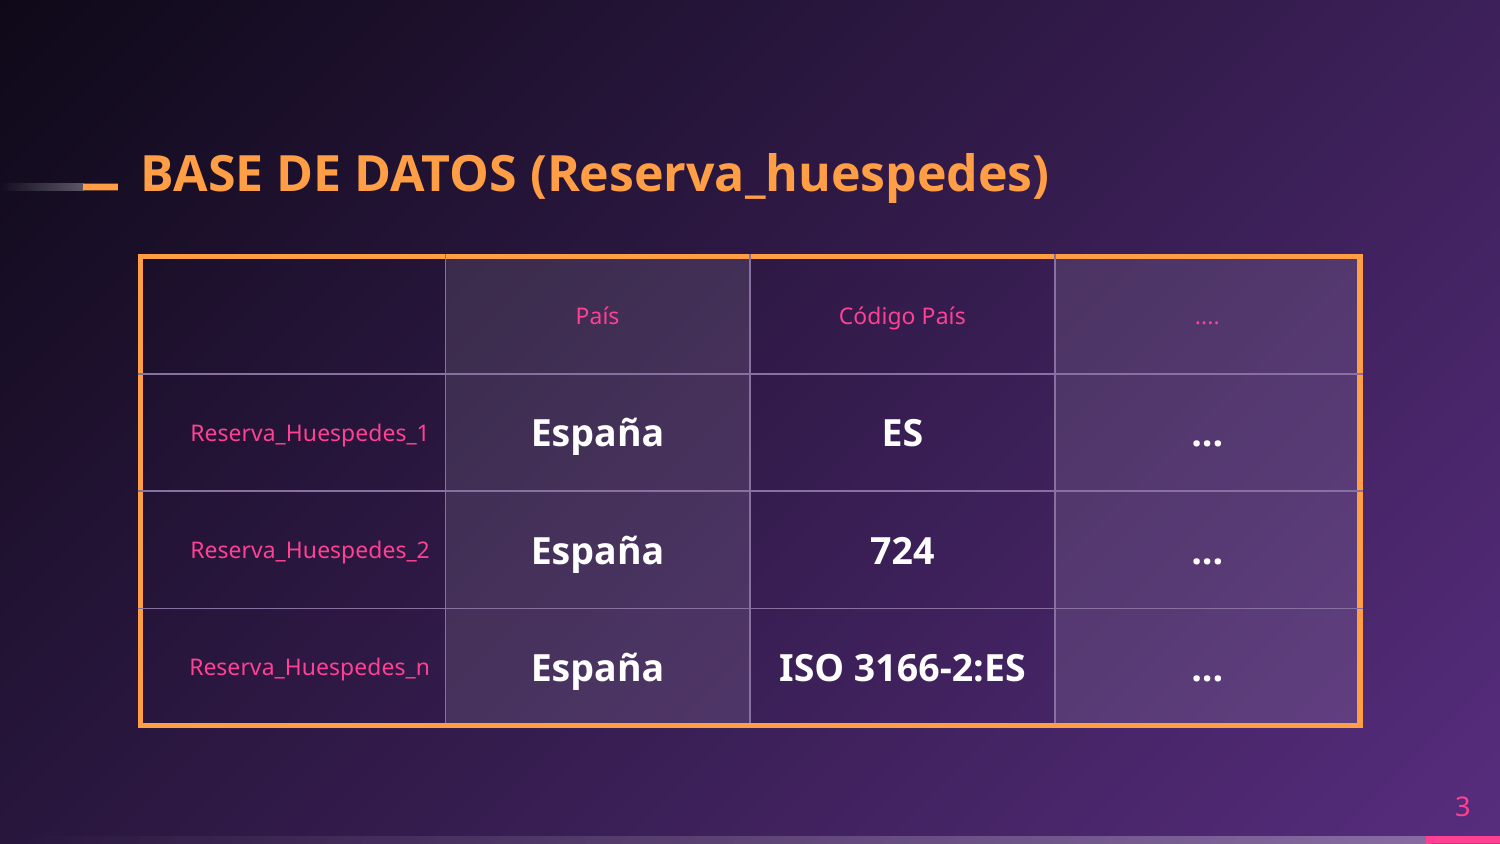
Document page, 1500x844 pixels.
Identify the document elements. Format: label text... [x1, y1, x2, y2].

table_header [143, 259, 445, 373]
slide_number <número> [1426, 779, 1500, 836]
table_cell ... [1056, 375, 1357, 490]
table_cell España [446, 609, 749, 723]
table_header .... [1056, 259, 1357, 373]
table_cell 724 [751, 492, 1054, 608]
table_cell Reserva_Huespedes_1 [143, 375, 445, 490]
table_cell España [446, 492, 749, 608]
table_header País [446, 259, 749, 373]
table_cell ES [751, 375, 1054, 490]
table_cell Reserva_Huespedes_2 [143, 492, 445, 608]
table_cell ISO 3166-2:ES [751, 609, 1054, 723]
table_cell Reserva_Huespedes_n [143, 609, 445, 723]
table_cell ... [1056, 492, 1357, 608]
title BASE DE DATOS (Reserva_huespedes) [140, 137, 1360, 202]
table_cell ... [1056, 609, 1357, 723]
table_cell España [446, 375, 749, 490]
table_header Código País [751, 259, 1054, 373]
